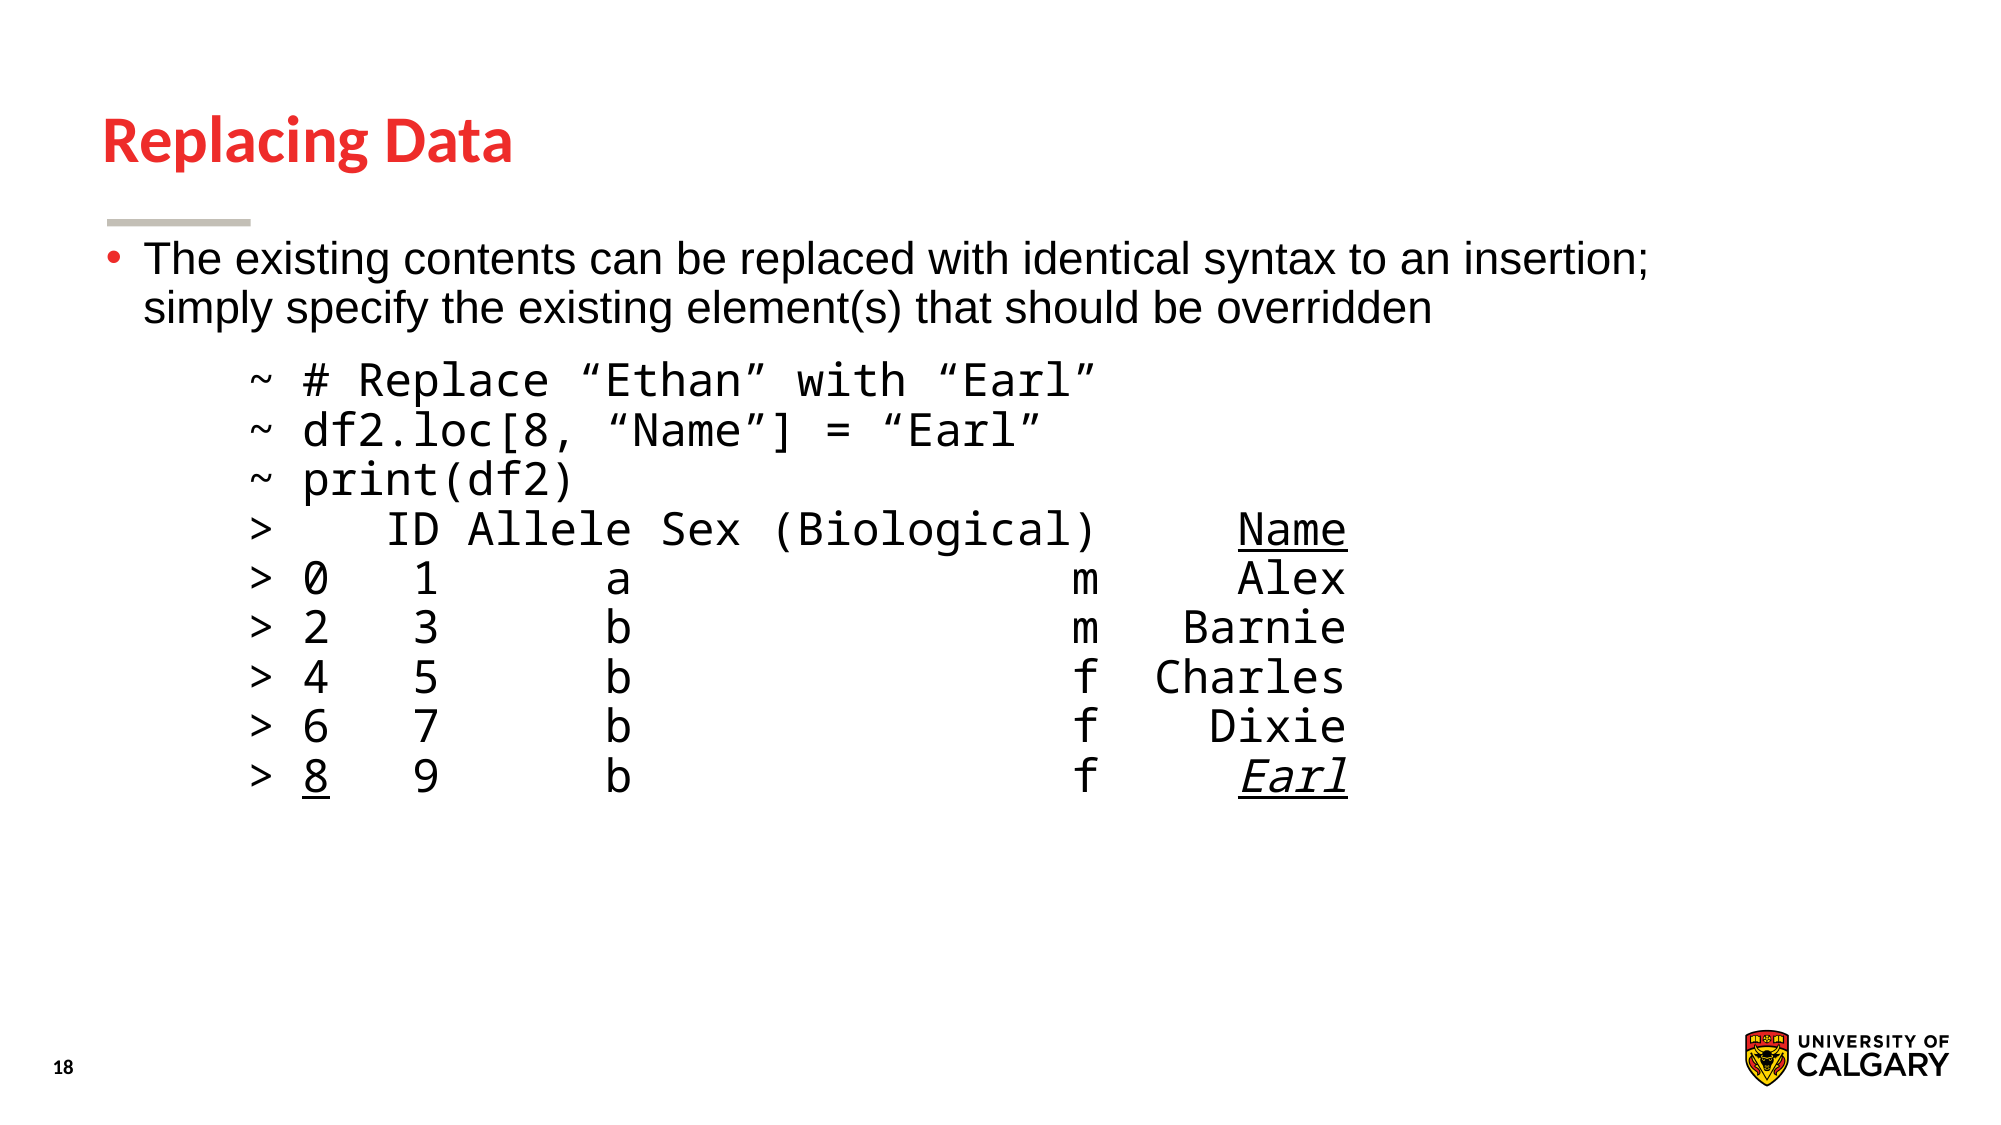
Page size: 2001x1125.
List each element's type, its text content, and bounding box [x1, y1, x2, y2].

list The existing contents can be replaced with identical syntax to an insertion; simply specify the existing element(s) that should be overridden ~ # Replace “Ethan” with “Earl” ~ df2.loc[8, “Name”] = “Earl” ~ print(df2) > ID Allele Sex (Biological) Name > 0 1 a m Alex > 2 3 b m Barnie > 4 5 b f Charles > 6 7 b f Dixie > 8 9 b f Earl [91, 227, 1774, 941]
picture [1722, 1012, 1972, 1099]
title Replacing Data [87, 60, 1774, 222]
